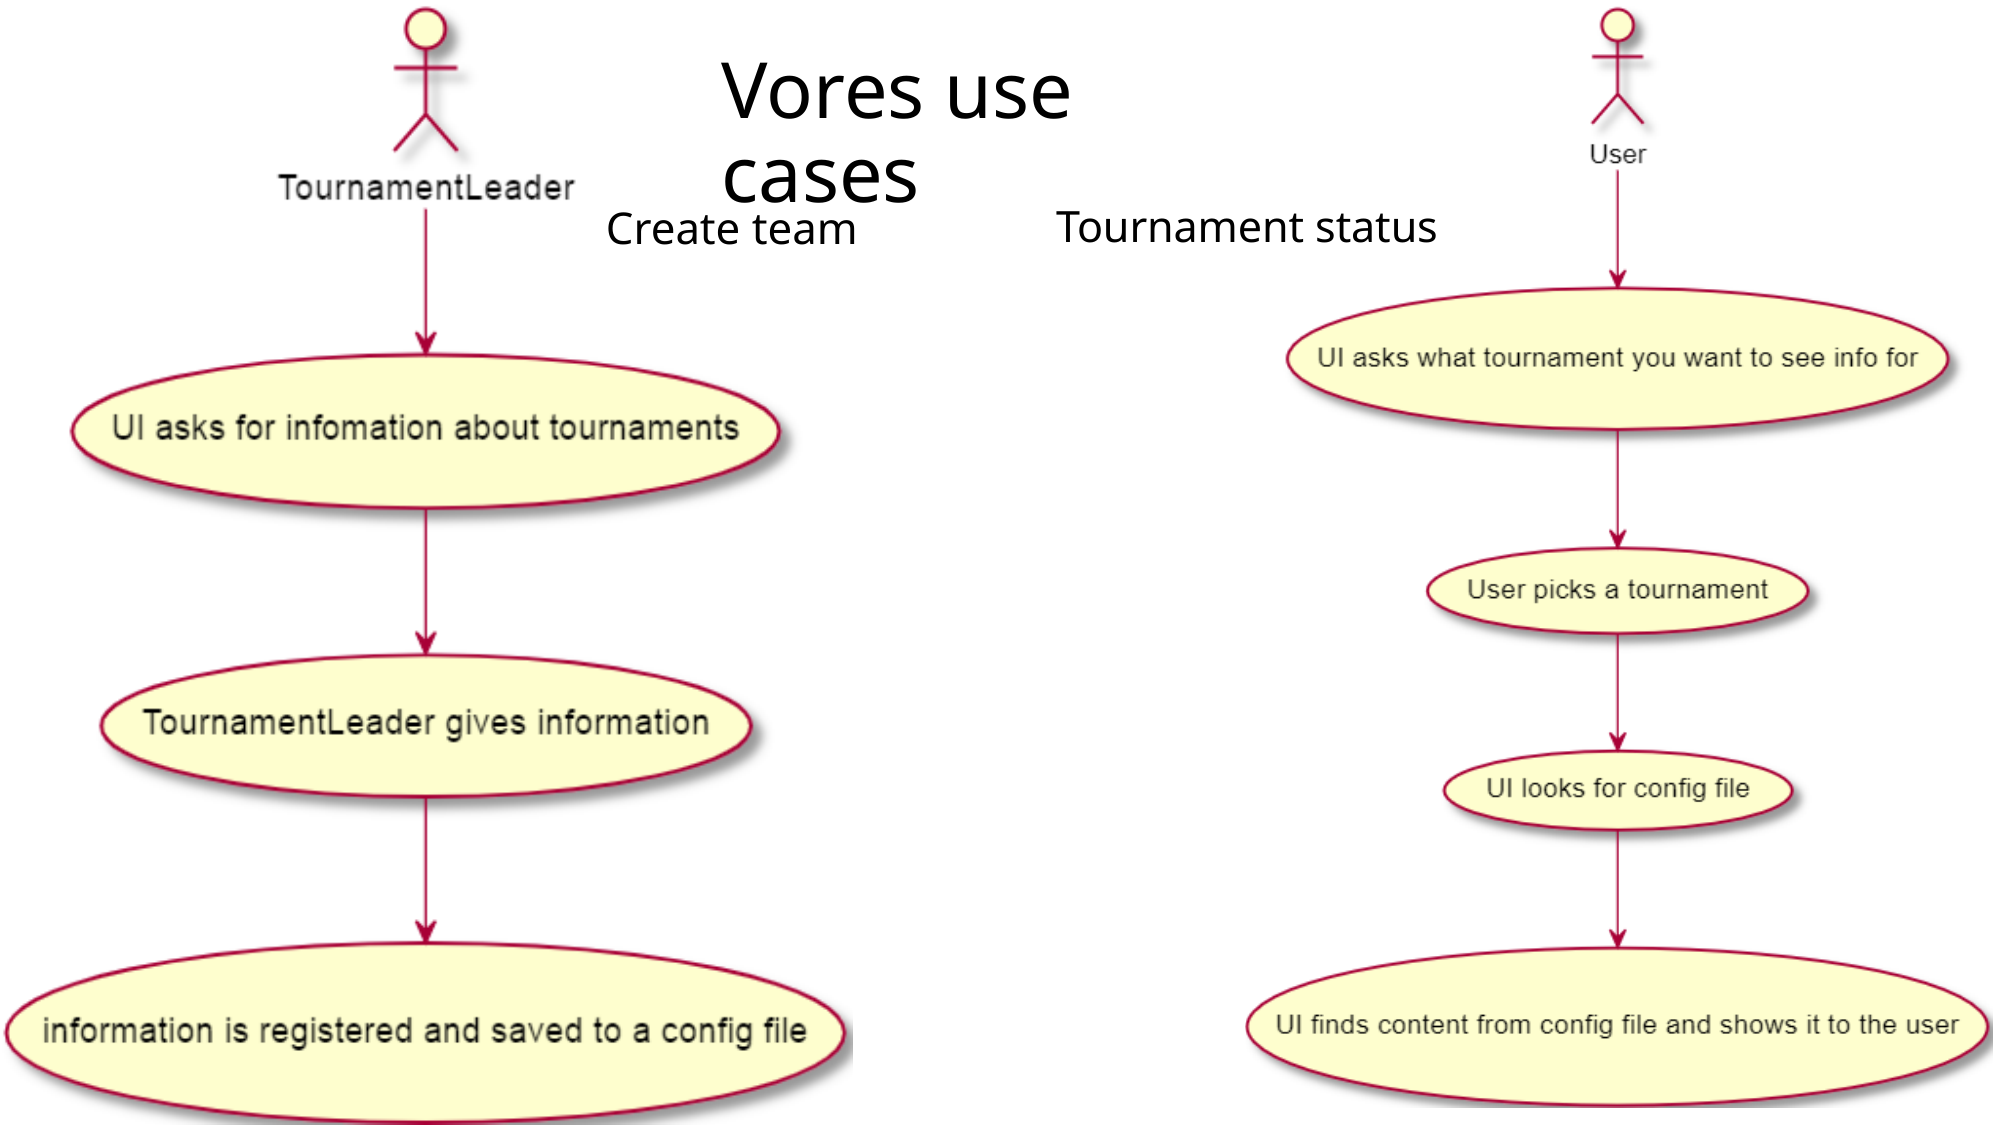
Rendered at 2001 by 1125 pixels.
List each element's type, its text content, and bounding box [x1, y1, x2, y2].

title Vores use cases [706, 43, 1245, 228]
text_box Tournament status [1041, 191, 1519, 270]
text_box Create team [590, 187, 918, 274]
picture [1245, 1, 1993, 1108]
picture [0, 3, 853, 1125]
